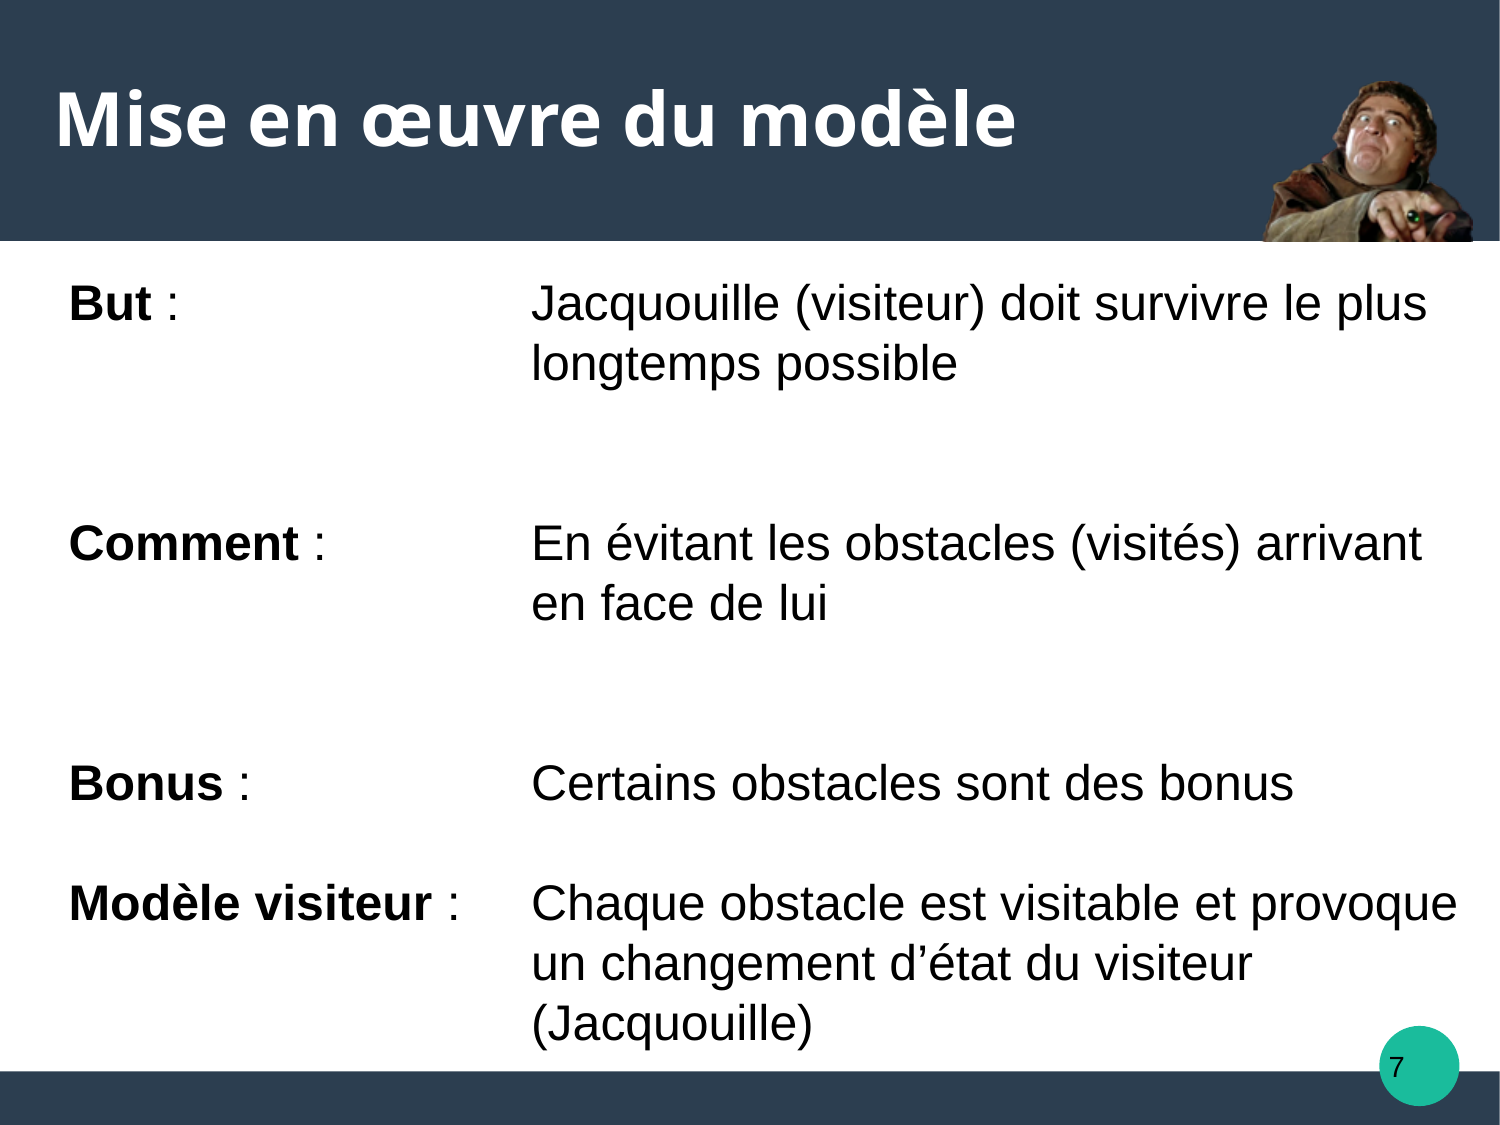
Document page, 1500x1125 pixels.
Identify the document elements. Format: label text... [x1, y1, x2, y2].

text_box But : Comment : Bonus : Modèle visiteur : [53, 254, 490, 952]
picture [1260, 81, 1473, 242]
slide_number <number> [1373, 1051, 1464, 1109]
text_box Mise en œuvre du modèle [53, 44, 1447, 188]
text_box Jacquouille (visiteur) doit survivre le plus longtemps possible En évitant les obstacles (visités) arrivant en face de lui Certains obstacles sont des bonus Chaque obstacle est visitable et provoque un changement d’état du visiteur (Jacquouille) [515, 254, 1500, 1051]
